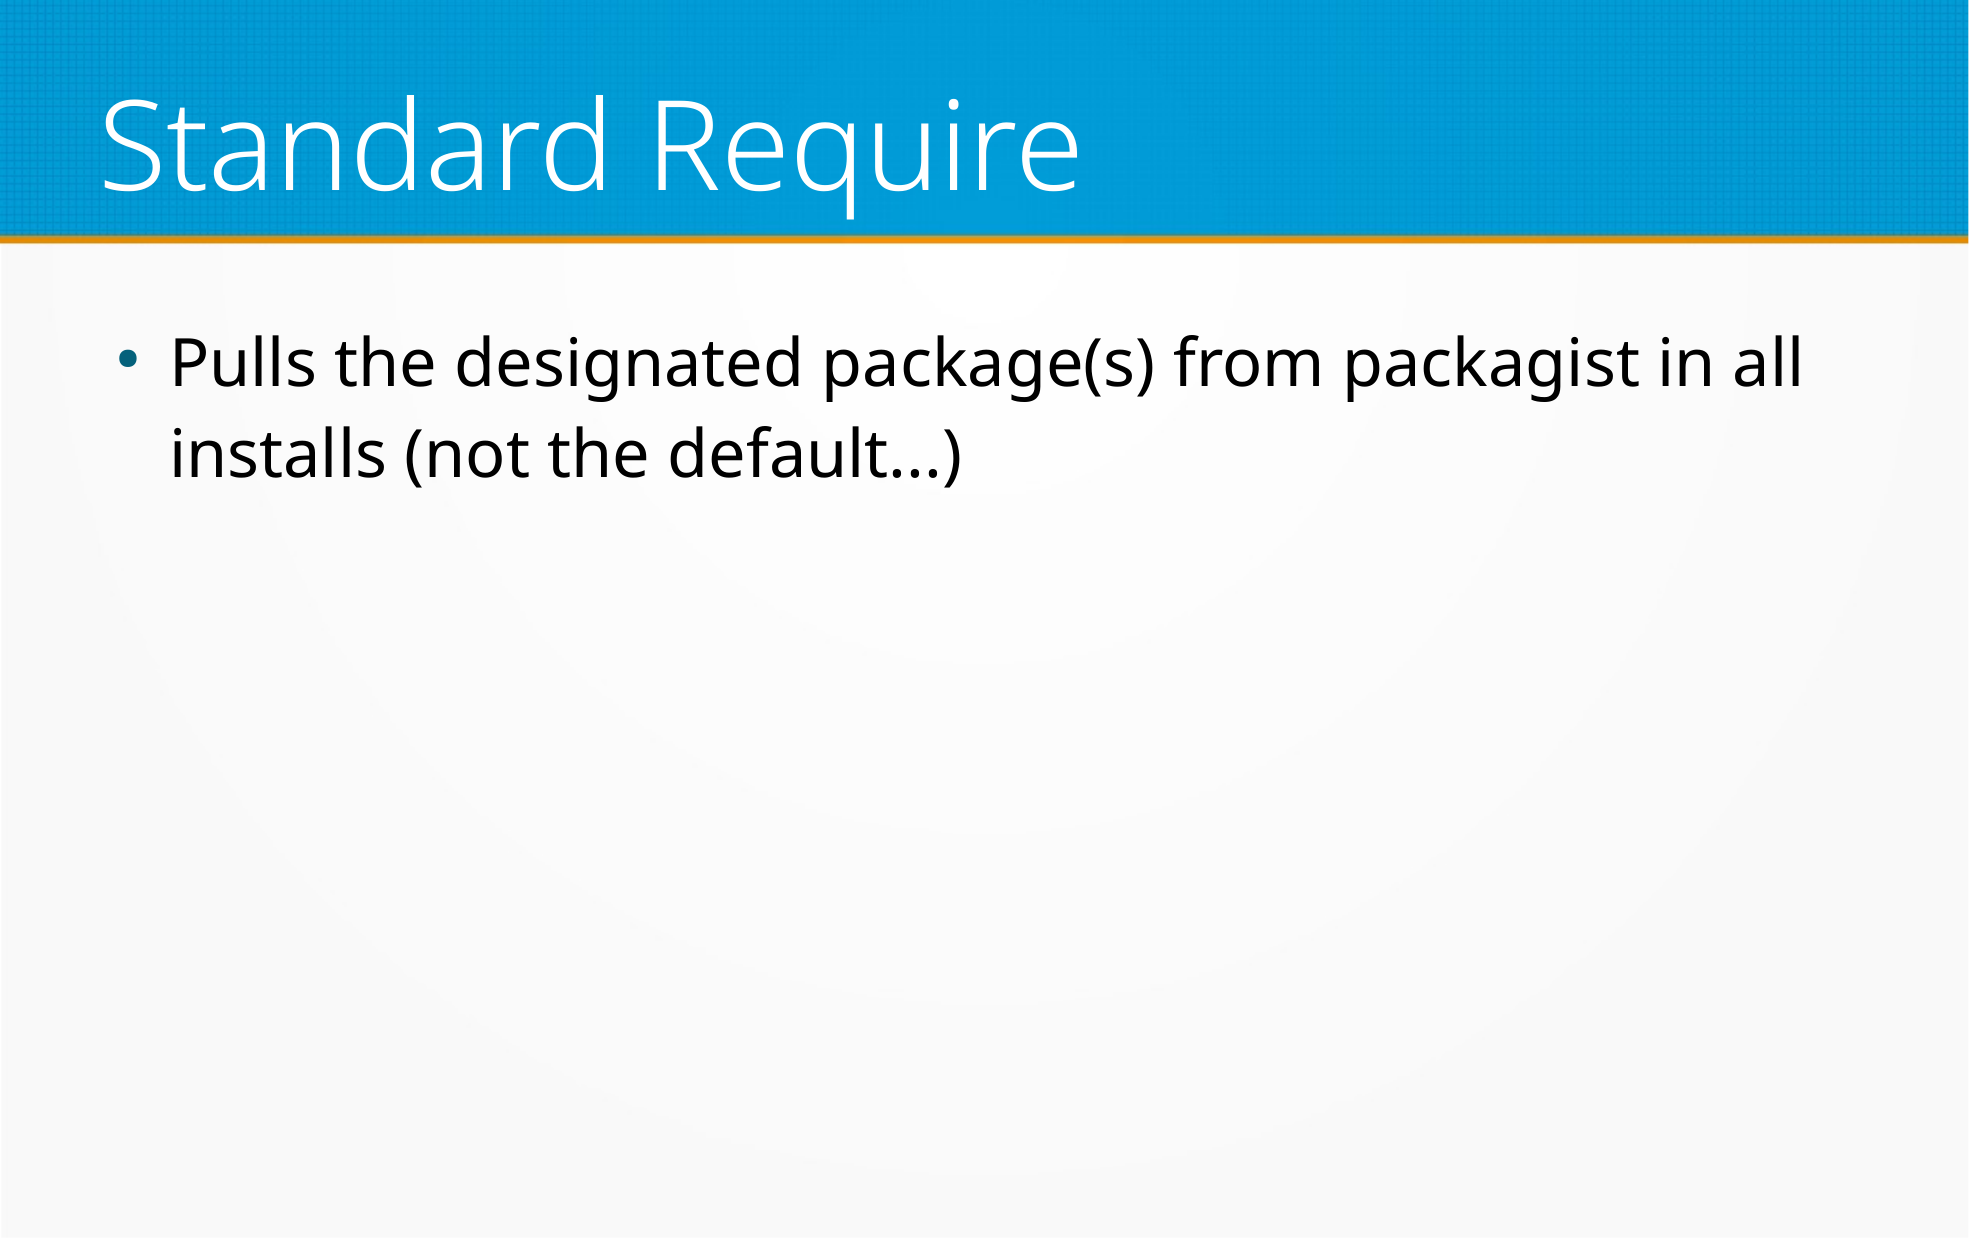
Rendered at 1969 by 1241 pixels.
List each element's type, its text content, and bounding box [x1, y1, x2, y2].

list Pulls the designated package(s) from packagist in all installs (not the default...) [98, 315, 1861, 1081]
title Standard Require [98, 19, 1870, 227]
picture [0, 233, 1969, 1241]
